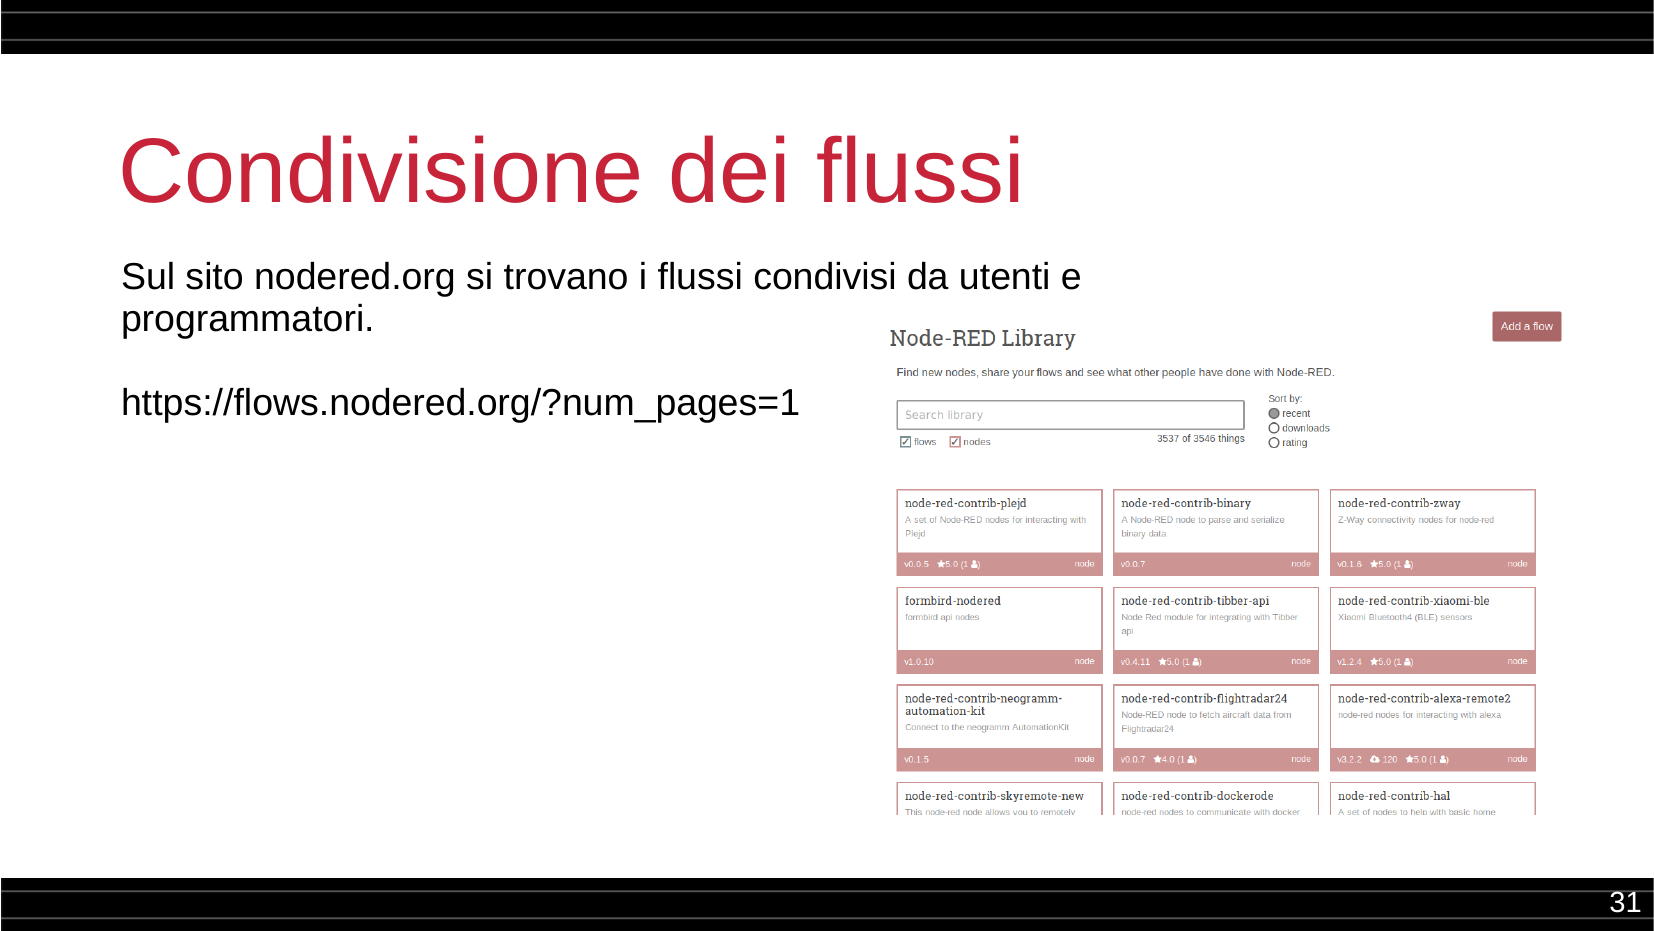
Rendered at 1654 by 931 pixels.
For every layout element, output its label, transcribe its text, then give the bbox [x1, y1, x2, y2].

text_box Sul sito nodered.org si trovano i flussi condivisi da utenti e programmatori. https://flows.nodered.org/?num_pages=1 [106, 248, 1288, 745]
picture [1, 878, 1654, 931]
picture [1, 0, 1654, 54]
title Condivisione dei flussi [118, 92, 1040, 248]
picture [874, 307, 1573, 815]
